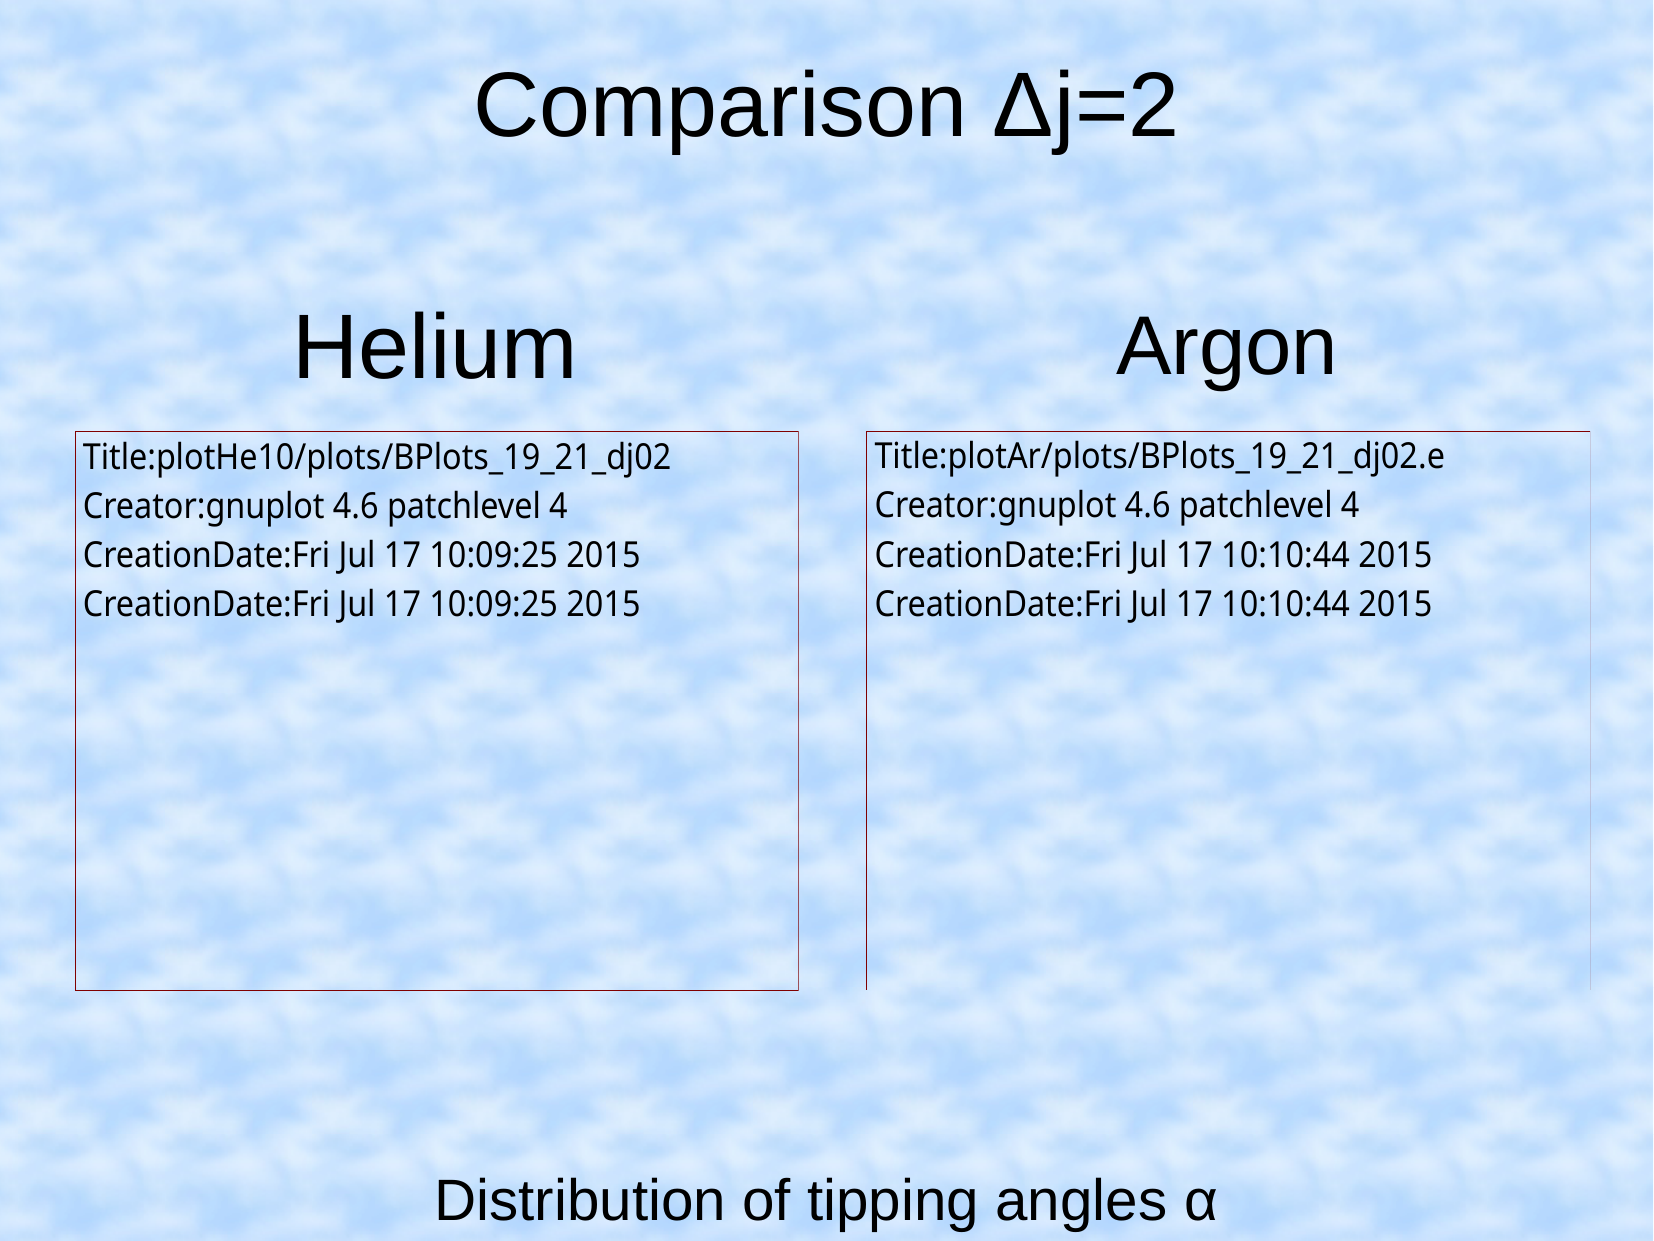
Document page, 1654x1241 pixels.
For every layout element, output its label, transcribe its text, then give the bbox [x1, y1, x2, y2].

title Helium [72, 243, 799, 429]
text_box Distribution of tipping angles α [419, 1160, 1234, 1241]
picture [0, 0, 1654, 1241]
title Argon [864, 242, 1591, 450]
text_box Comparison Δj=2 [385, 53, 1268, 157]
